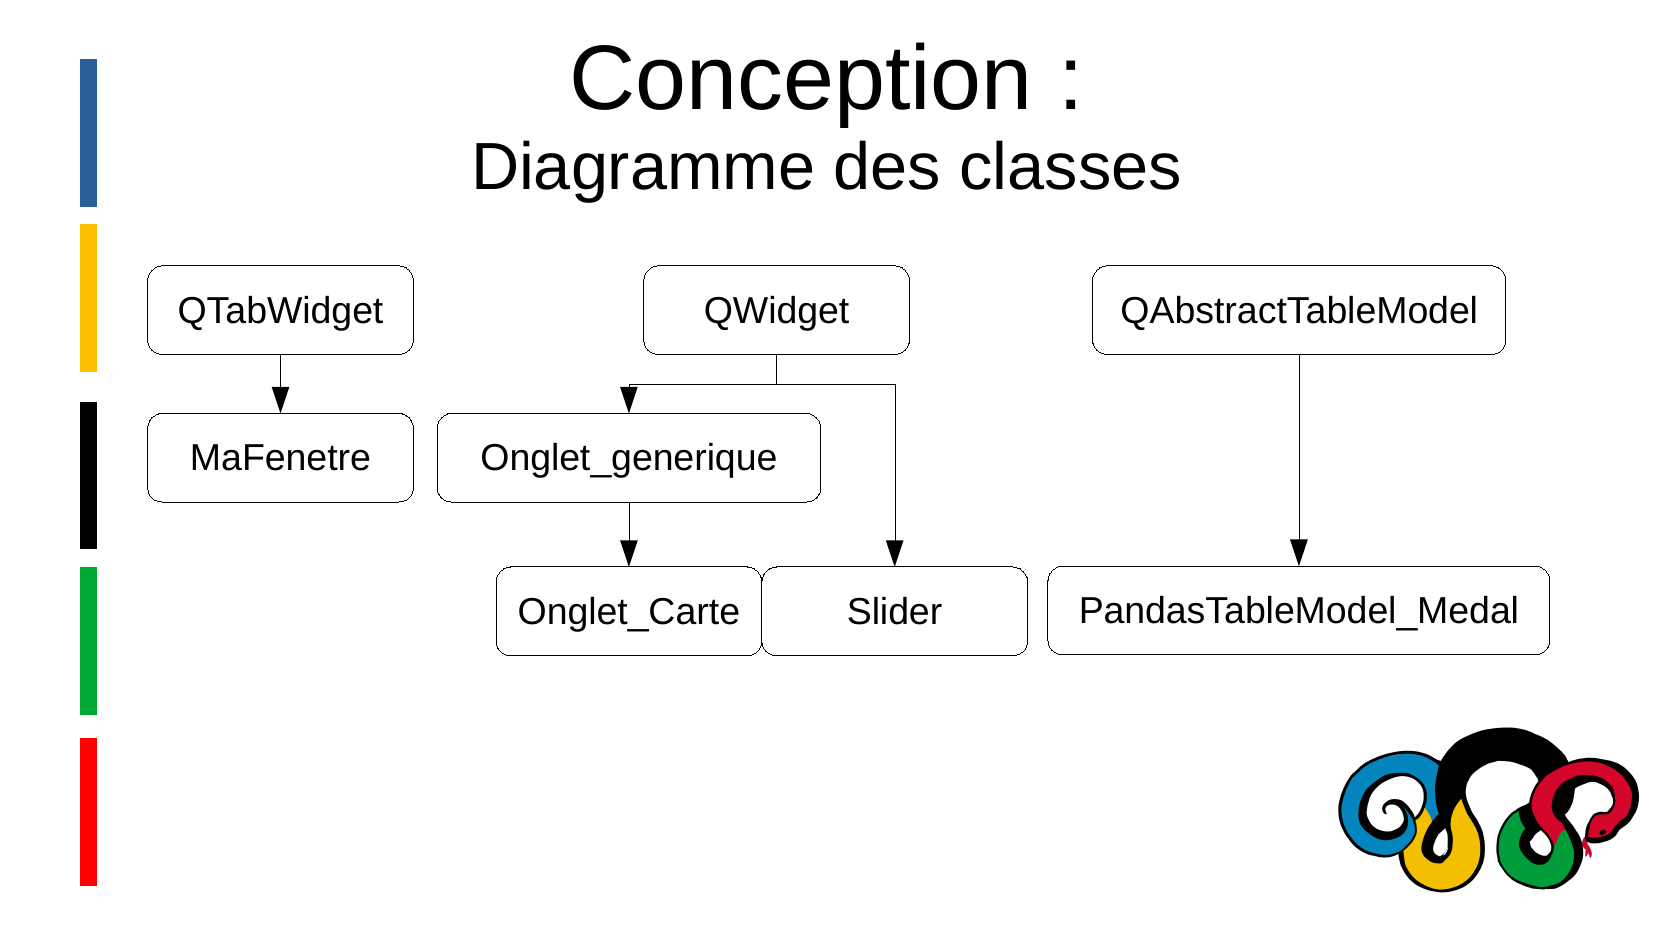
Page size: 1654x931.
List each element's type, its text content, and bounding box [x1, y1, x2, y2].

text_box Onglet_Carte [496, 566, 762, 656]
text_box MaFenetre [147, 413, 414, 503]
text_box Slider [761, 566, 1028, 656]
text_box QTabWidget [147, 265, 414, 355]
picture [1322, 649, 1654, 931]
text_box QWidget [643, 265, 910, 355]
text_box PandasTableModel_Medal [1047, 566, 1550, 655]
text_box Onglet_generique [437, 413, 821, 503]
title Conception : Diagramme des classes [82, 26, 1571, 204]
text_box QAbstractTableModel [1092, 265, 1506, 355]
